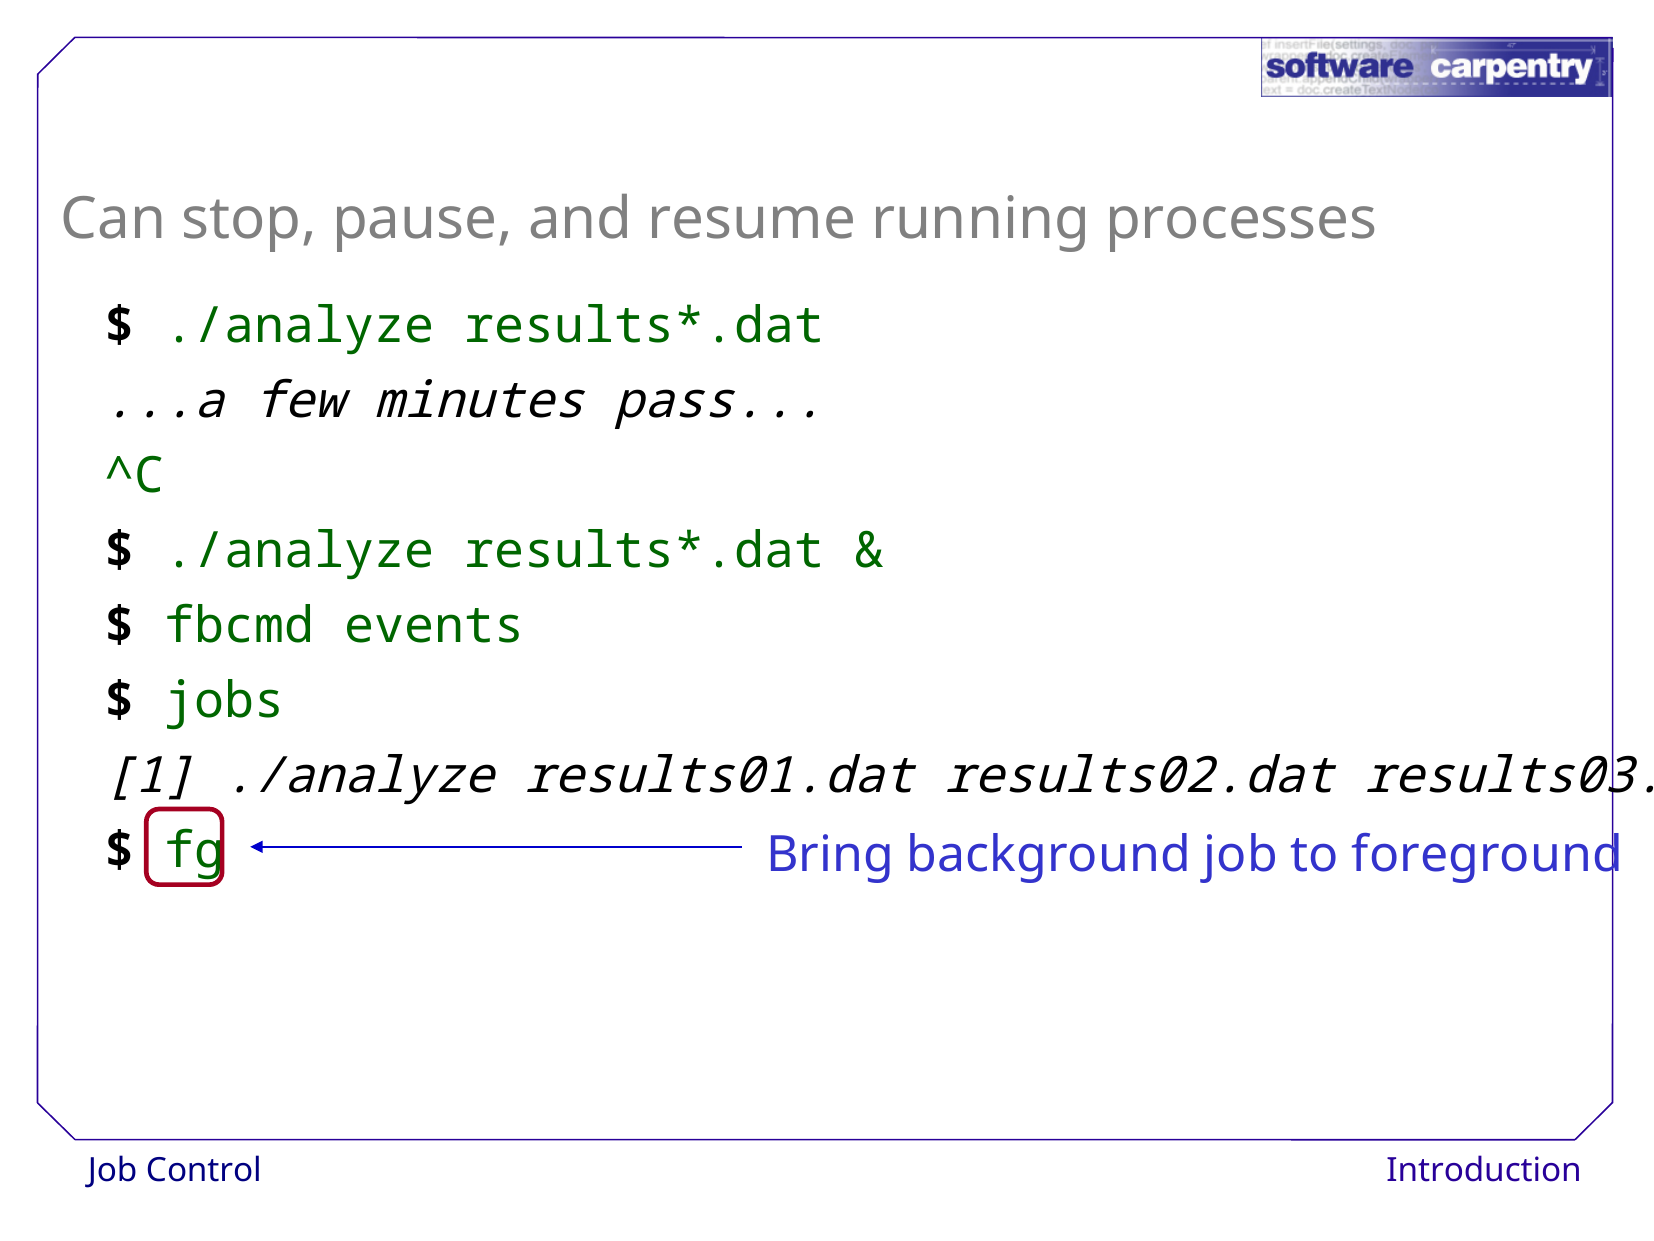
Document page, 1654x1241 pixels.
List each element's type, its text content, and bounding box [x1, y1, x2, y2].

text_box Bring background job to foreground [751, 799, 1631, 904]
text_box Can stop, pause, and resume running processes [45, 138, 1543, 259]
picture [1261, 39, 1613, 97]
text_box $ ./analyze results*.dat ...a few minutes pass... ^C $ ./analyze results*.dat & $ fbcmd events $ jobs [1] ./analyze results01.dat results02.dat results03.dat $ fg [89, 270, 1512, 1065]
